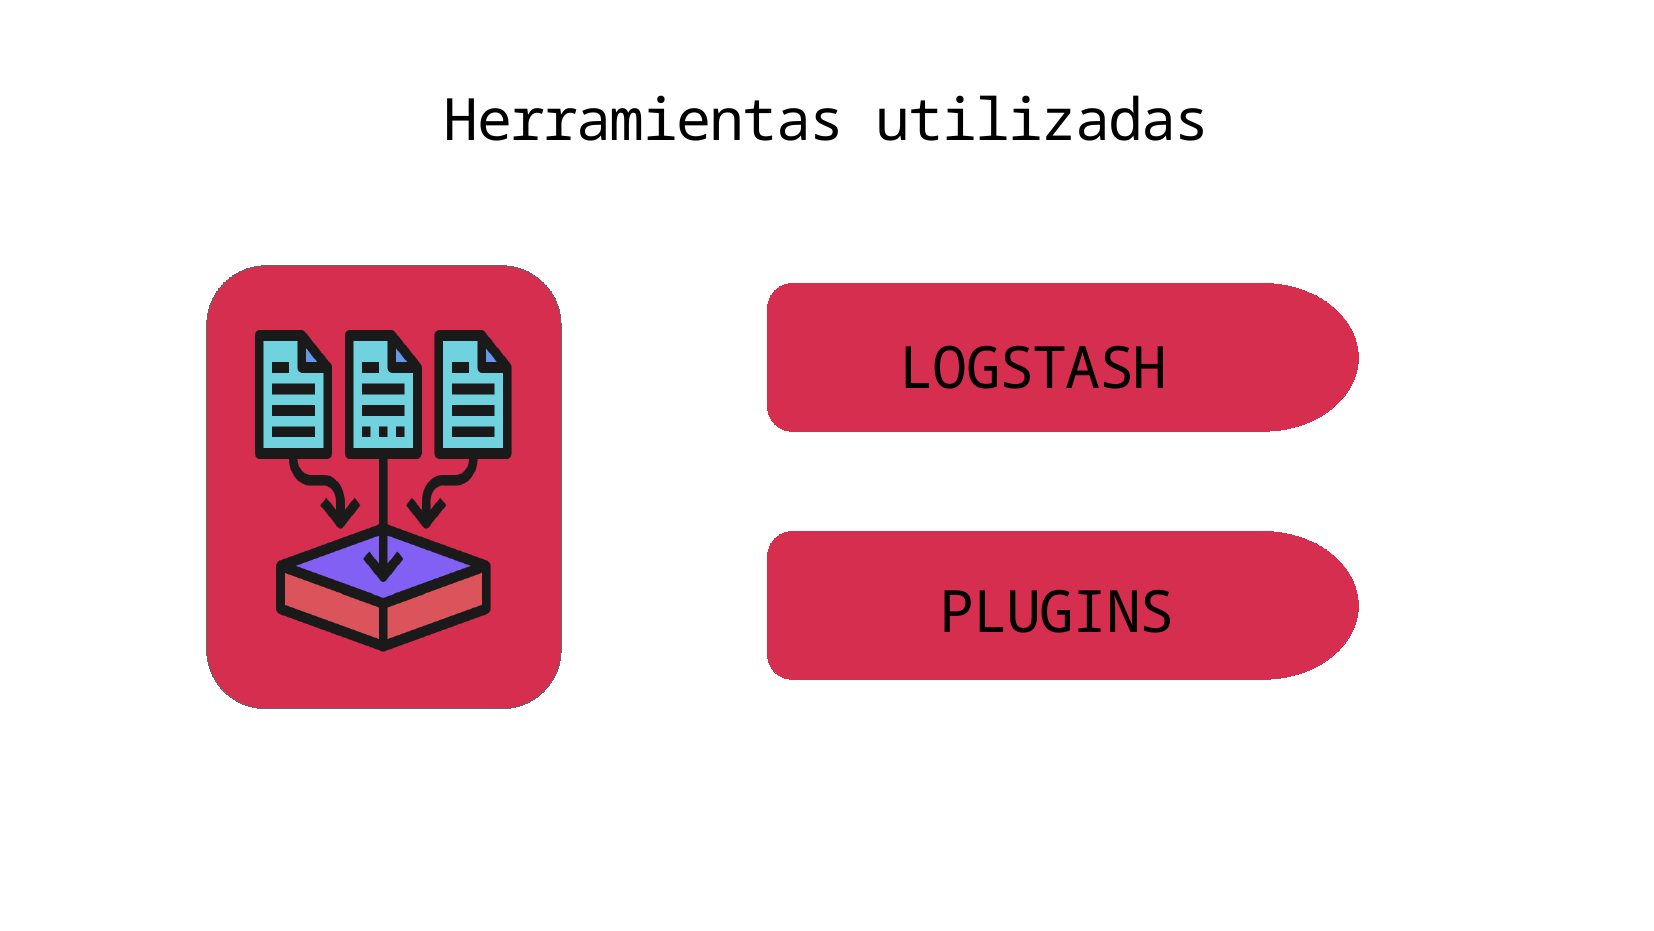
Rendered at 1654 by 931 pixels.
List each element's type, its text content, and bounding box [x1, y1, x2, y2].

text_box [767, 283, 1359, 432]
text_box LOGSTASH [826, 318, 1241, 406]
text_box [767, 531, 1359, 680]
text_box [206, 265, 562, 709]
text_box PLUGINS [850, 563, 1264, 650]
picture [246, 319, 520, 662]
text_box Herramientas utilizadas [369, 70, 1285, 158]
